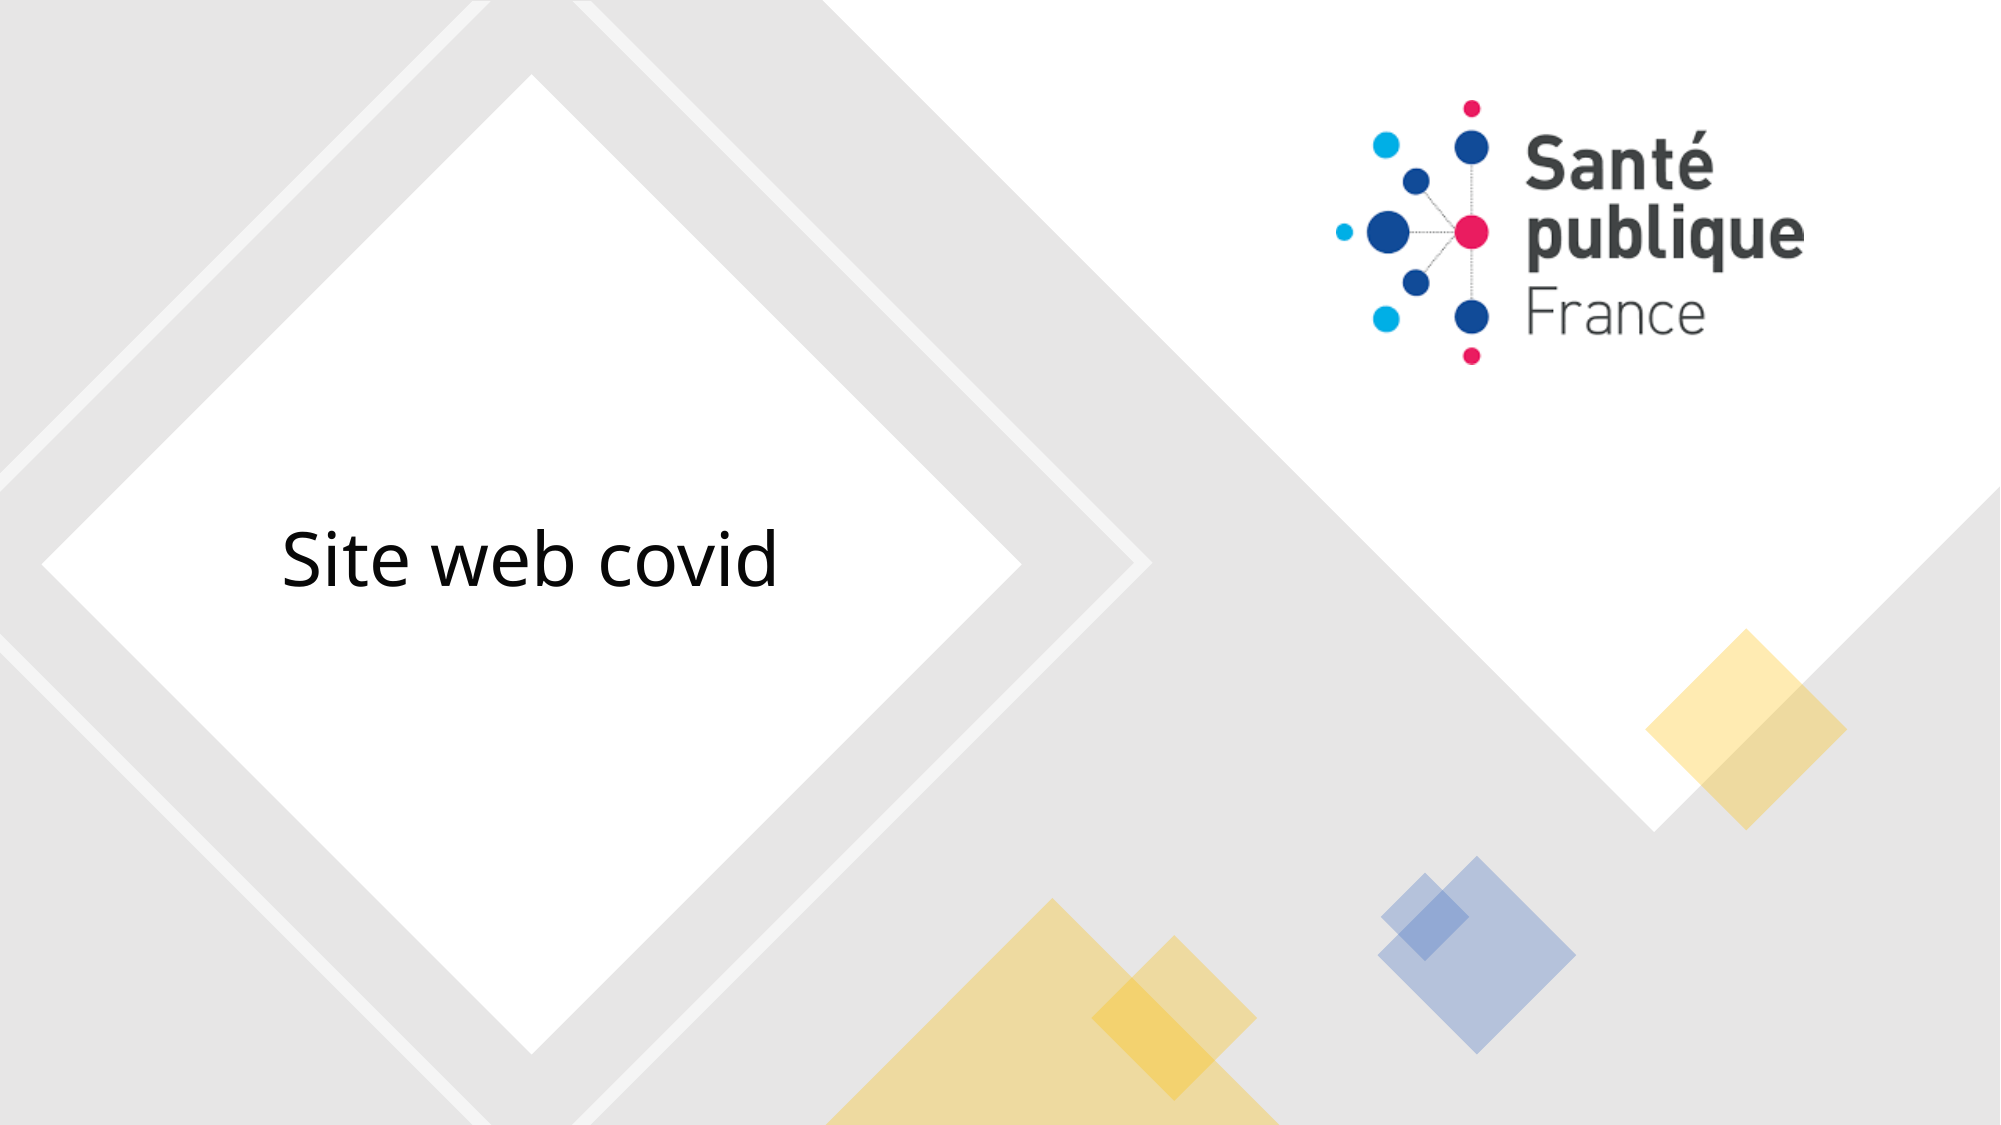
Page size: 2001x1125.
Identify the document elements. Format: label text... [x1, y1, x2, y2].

picture [1336, 100, 1804, 365]
text_box [0, 0, 2000, 1125]
title Site web covid [183, 402, 881, 723]
